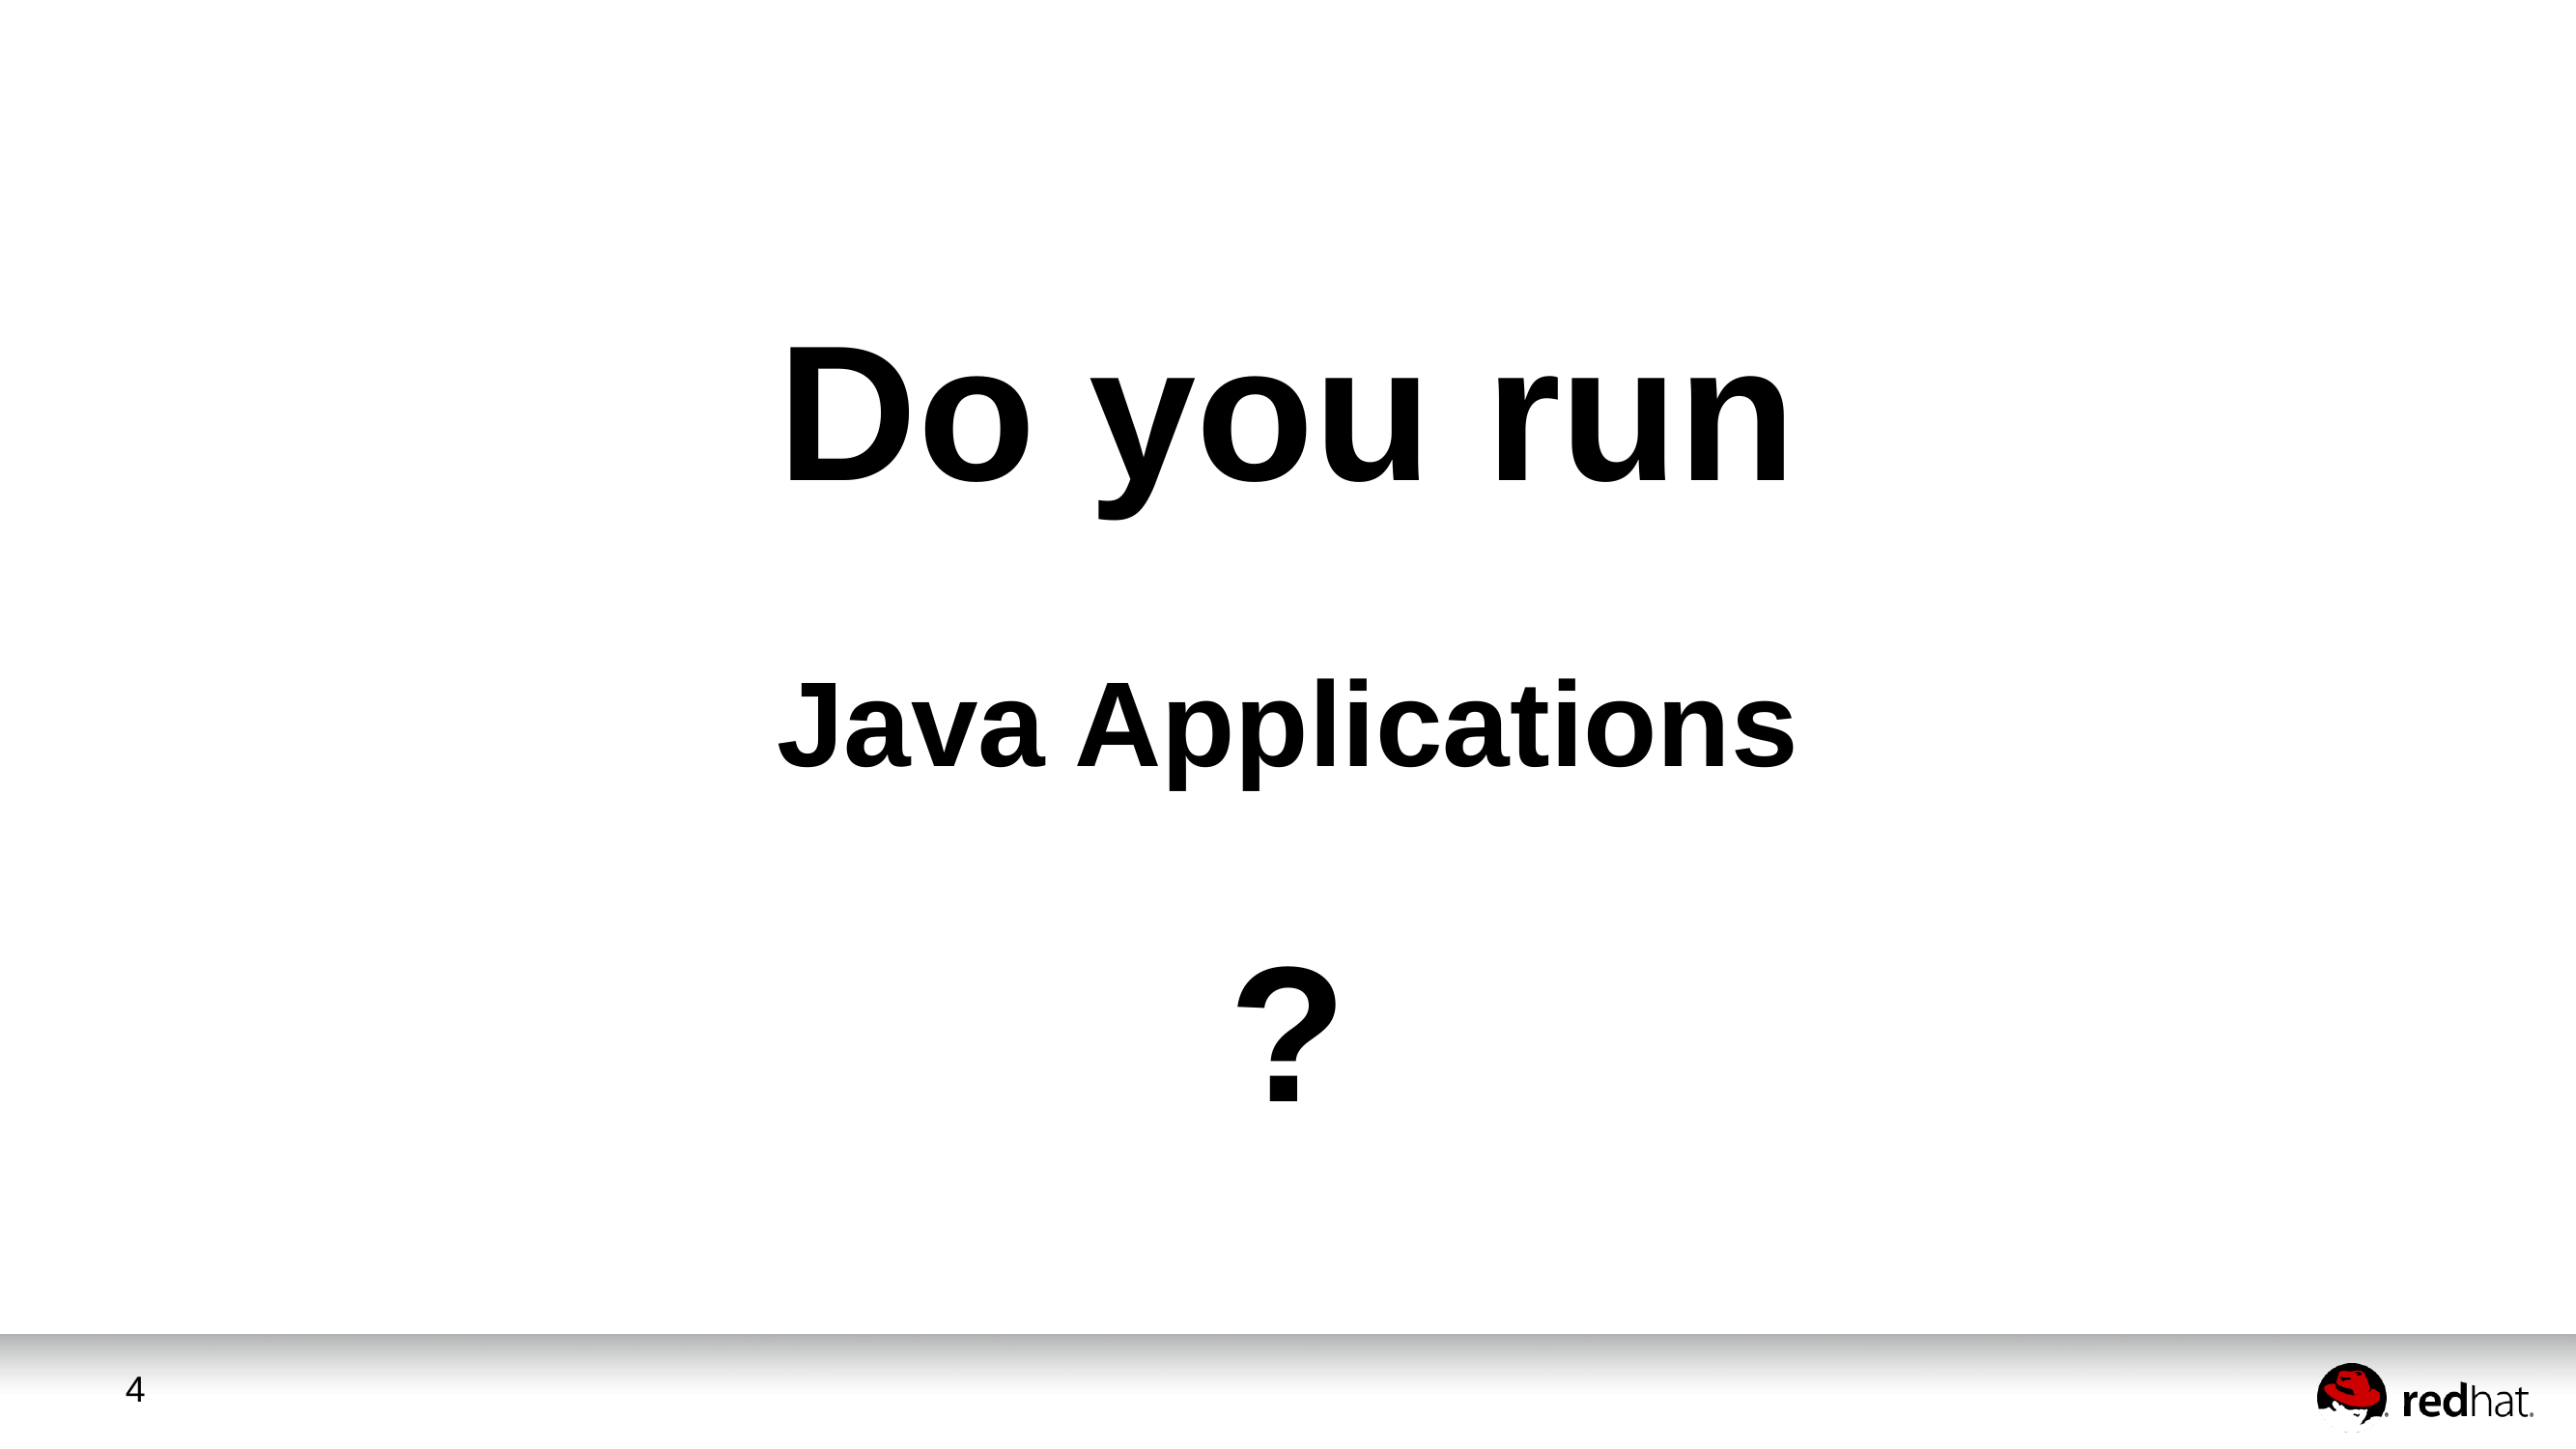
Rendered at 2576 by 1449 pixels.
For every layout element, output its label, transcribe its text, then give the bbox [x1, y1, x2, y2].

text_box Do you run Java Applications ? [762, 298, 1814, 1151]
picture [0, 1334, 2576, 1445]
